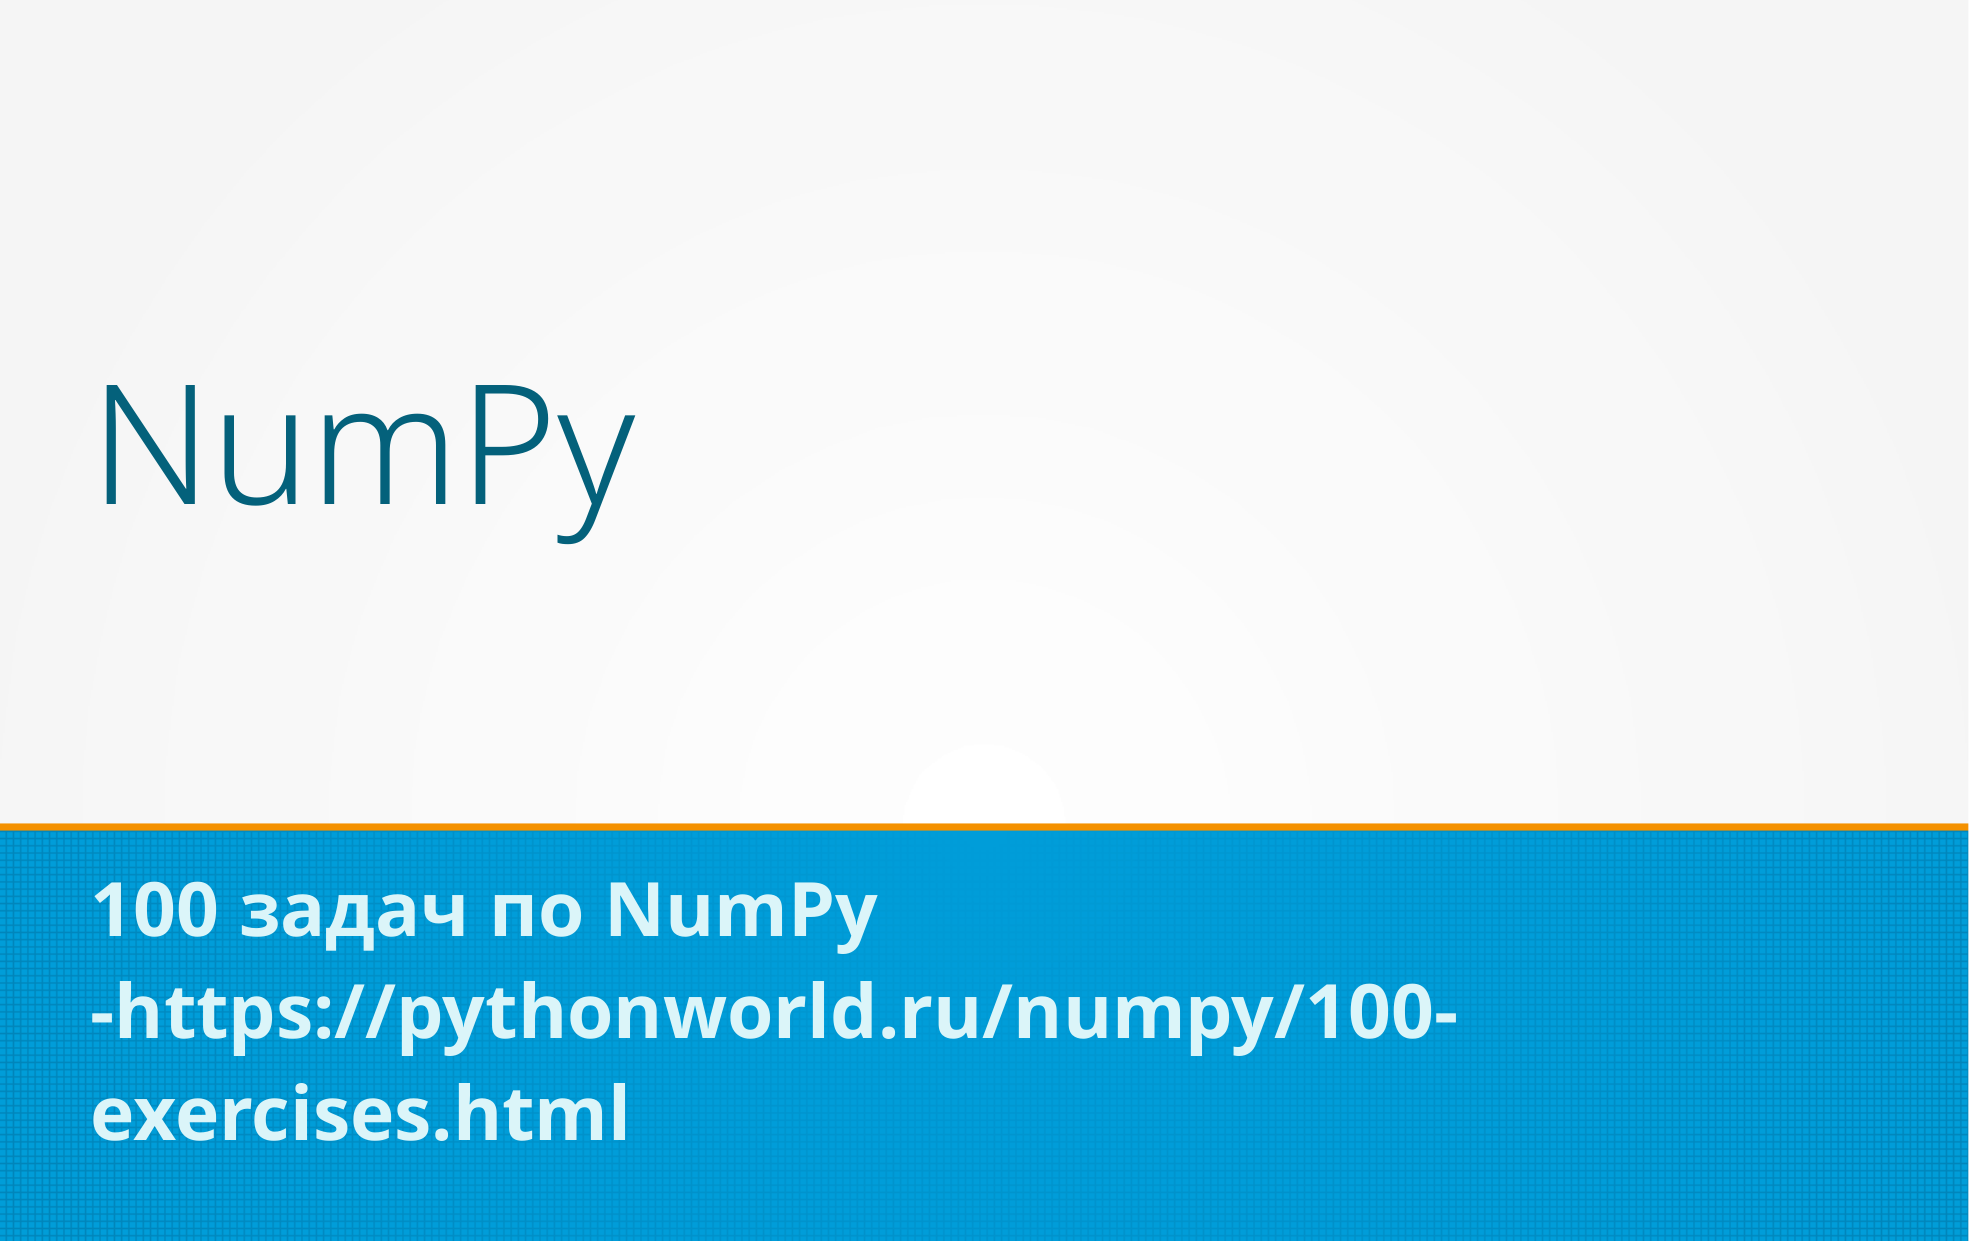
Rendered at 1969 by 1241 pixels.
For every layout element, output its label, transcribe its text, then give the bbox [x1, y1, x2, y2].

picture [0, 0, 1969, 830]
subtitle 100 задач по NumPy -https://pythonworld.ru/numpy/100-exercises.html [90, 855, 1861, 1138]
title NumPy [90, 49, 1862, 781]
